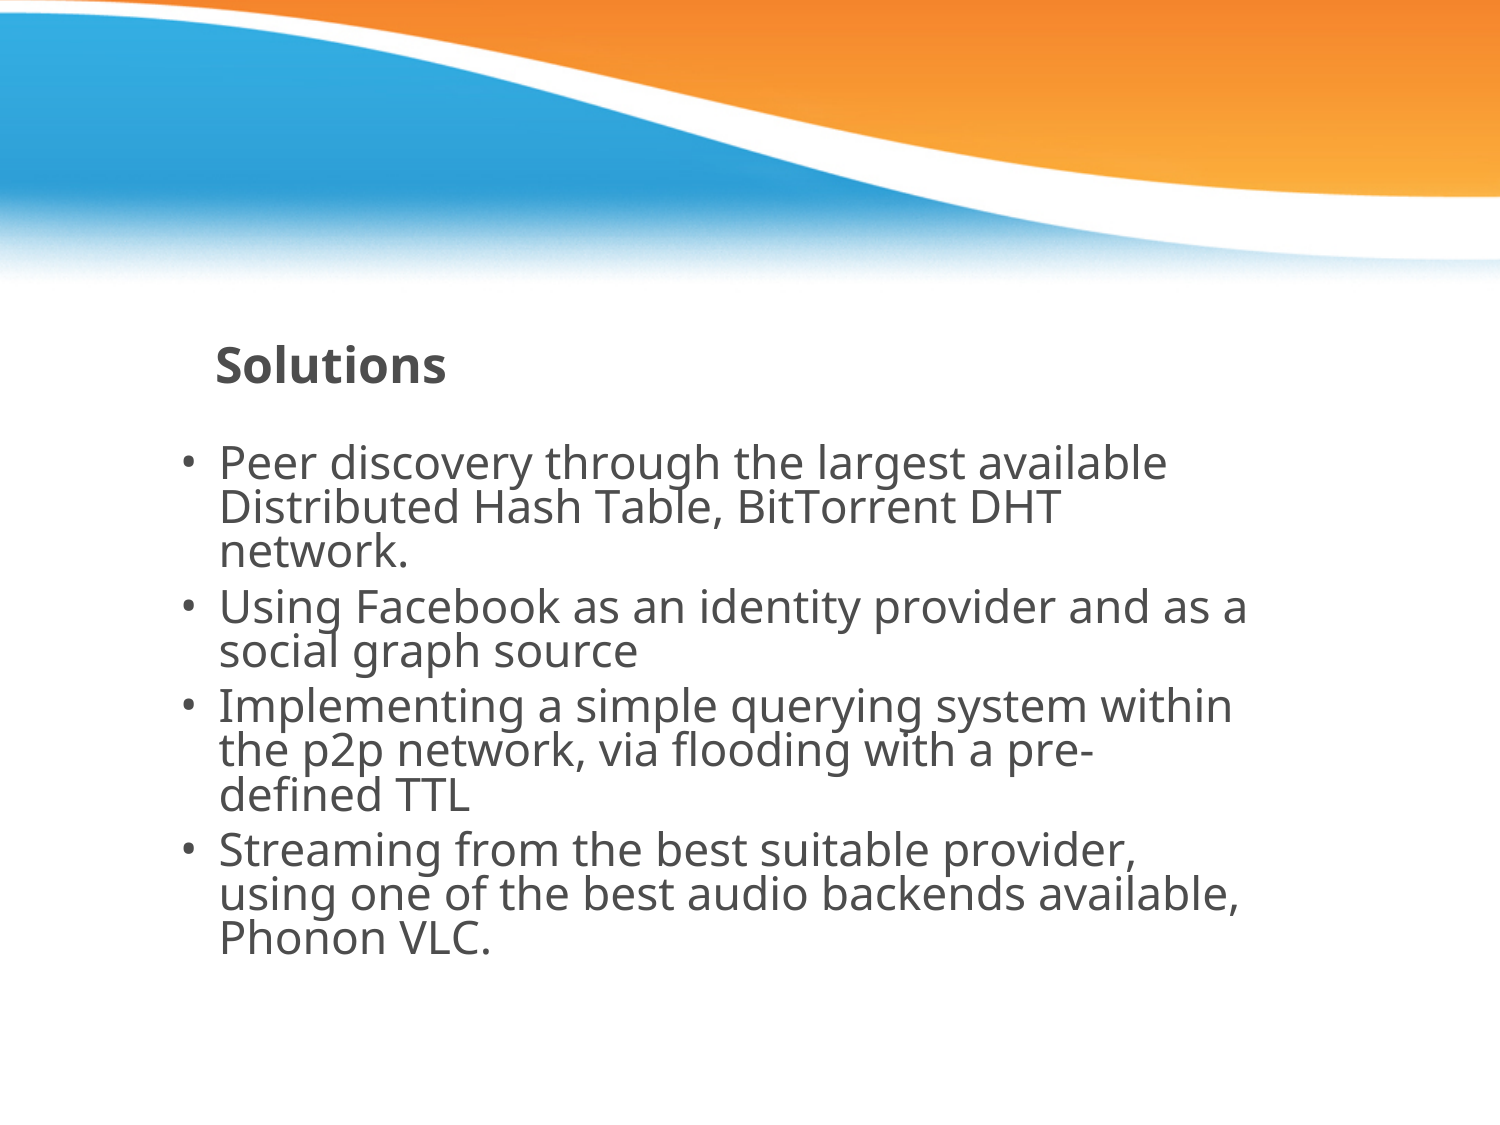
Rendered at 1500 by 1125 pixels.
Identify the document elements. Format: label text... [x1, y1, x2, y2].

picture [0, 0, 1500, 1125]
title Solutions [199, 298, 1363, 429]
list Peer discovery through the largest available Distributed Hash Table, BitTorrent DHT network. Using Facebook as an identity provider and as a social graph source Implementing a simple querying system within the p2p network, via flooding with a pre-defined TTL Streaming from the best suitable provider, using one of the best audio backends available, Phonon VLC. [165, 436, 1266, 976]
